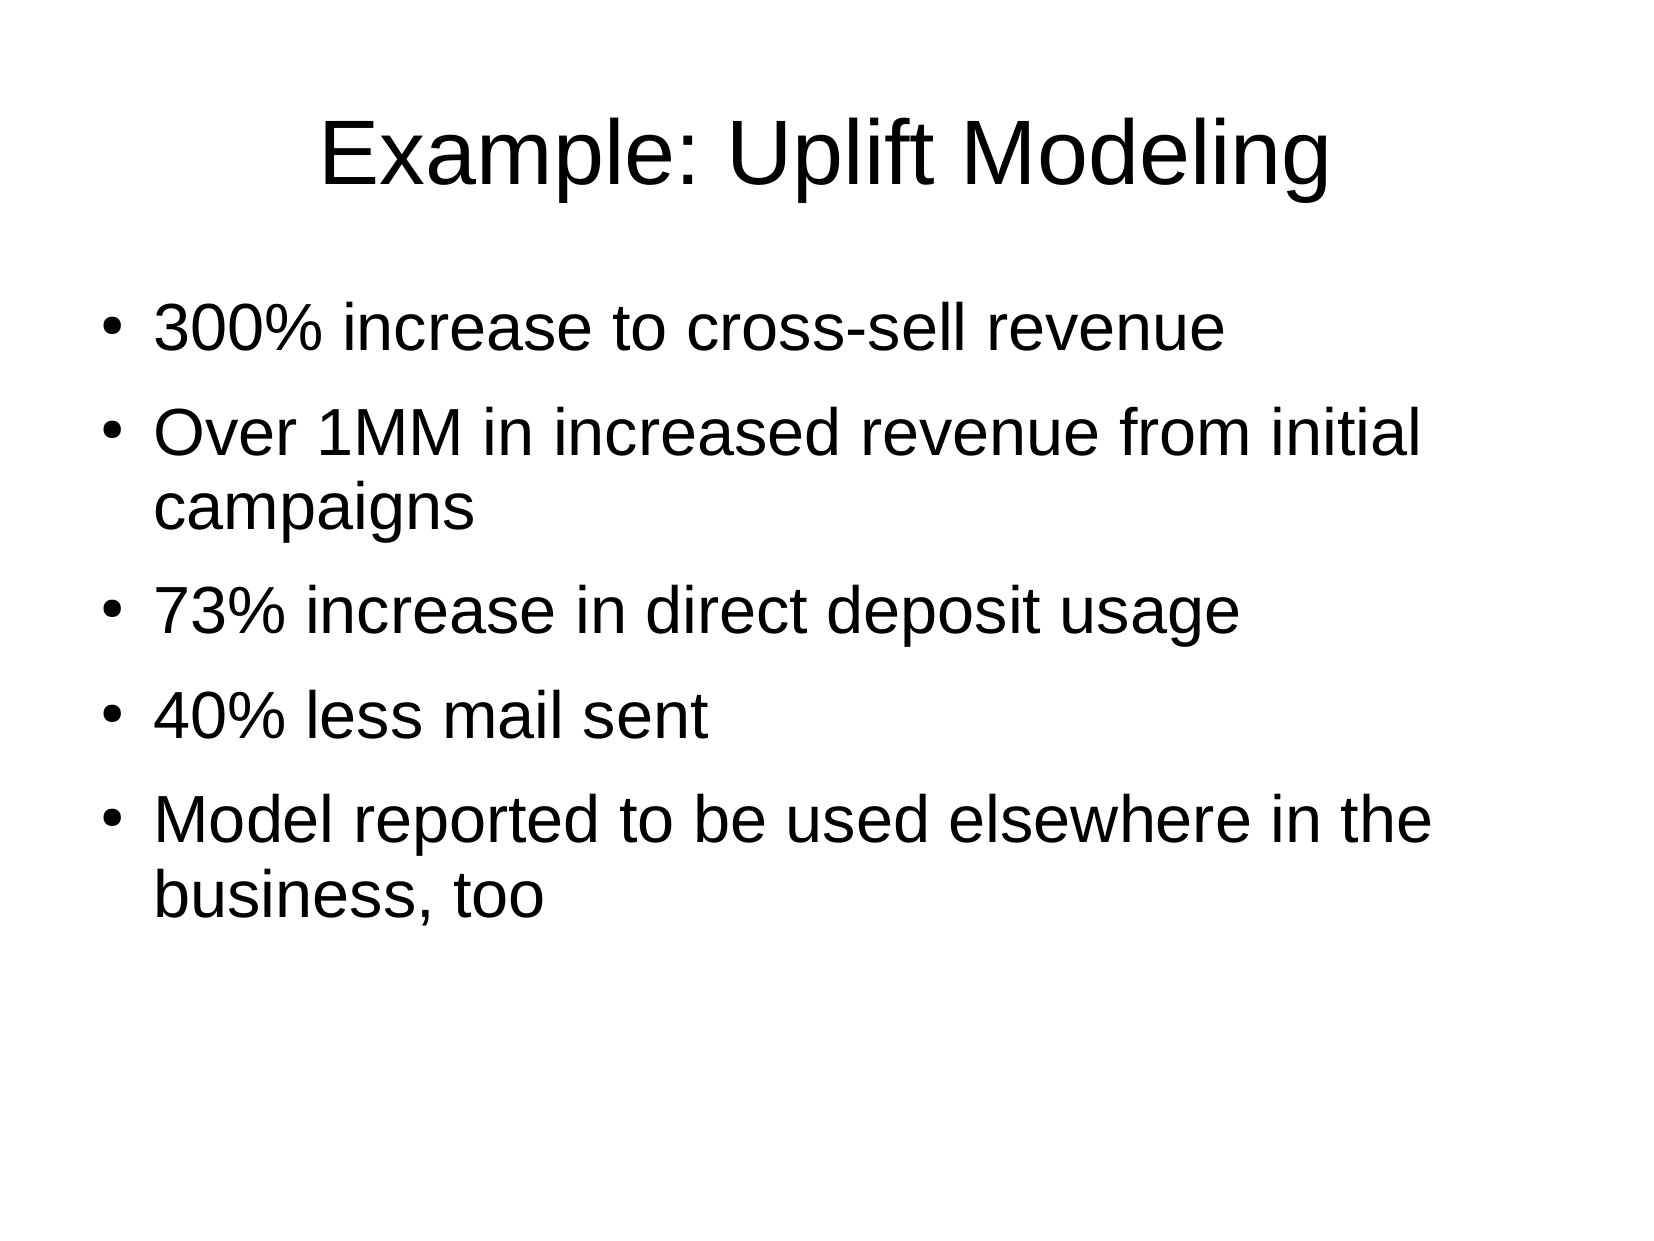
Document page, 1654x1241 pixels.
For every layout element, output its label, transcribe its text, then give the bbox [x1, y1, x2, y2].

title Example: Uplift Modeling [82, 49, 1571, 257]
list 300% increase to cross-sell revenue Over 1MM in increased revenue from initial campaigns 73% increase in direct deposit usage 40% less mail sent Model reported to be used elsewhere in the business, too [82, 290, 1571, 1010]
